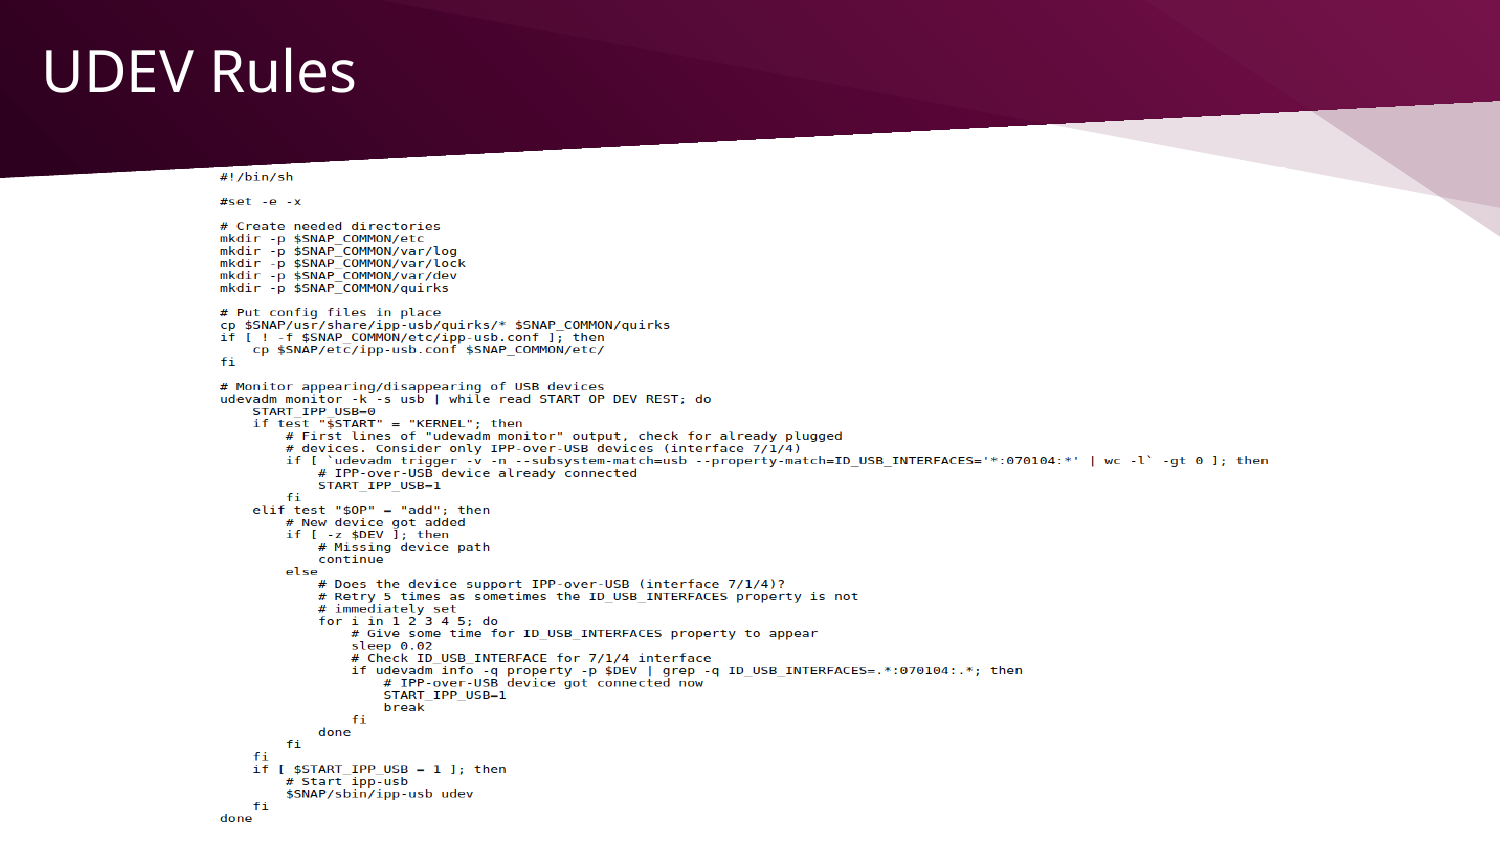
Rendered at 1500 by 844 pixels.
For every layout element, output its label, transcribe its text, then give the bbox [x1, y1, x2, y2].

picture [215, 167, 1285, 830]
title UDEV Rules [41, 5, 1336, 134]
